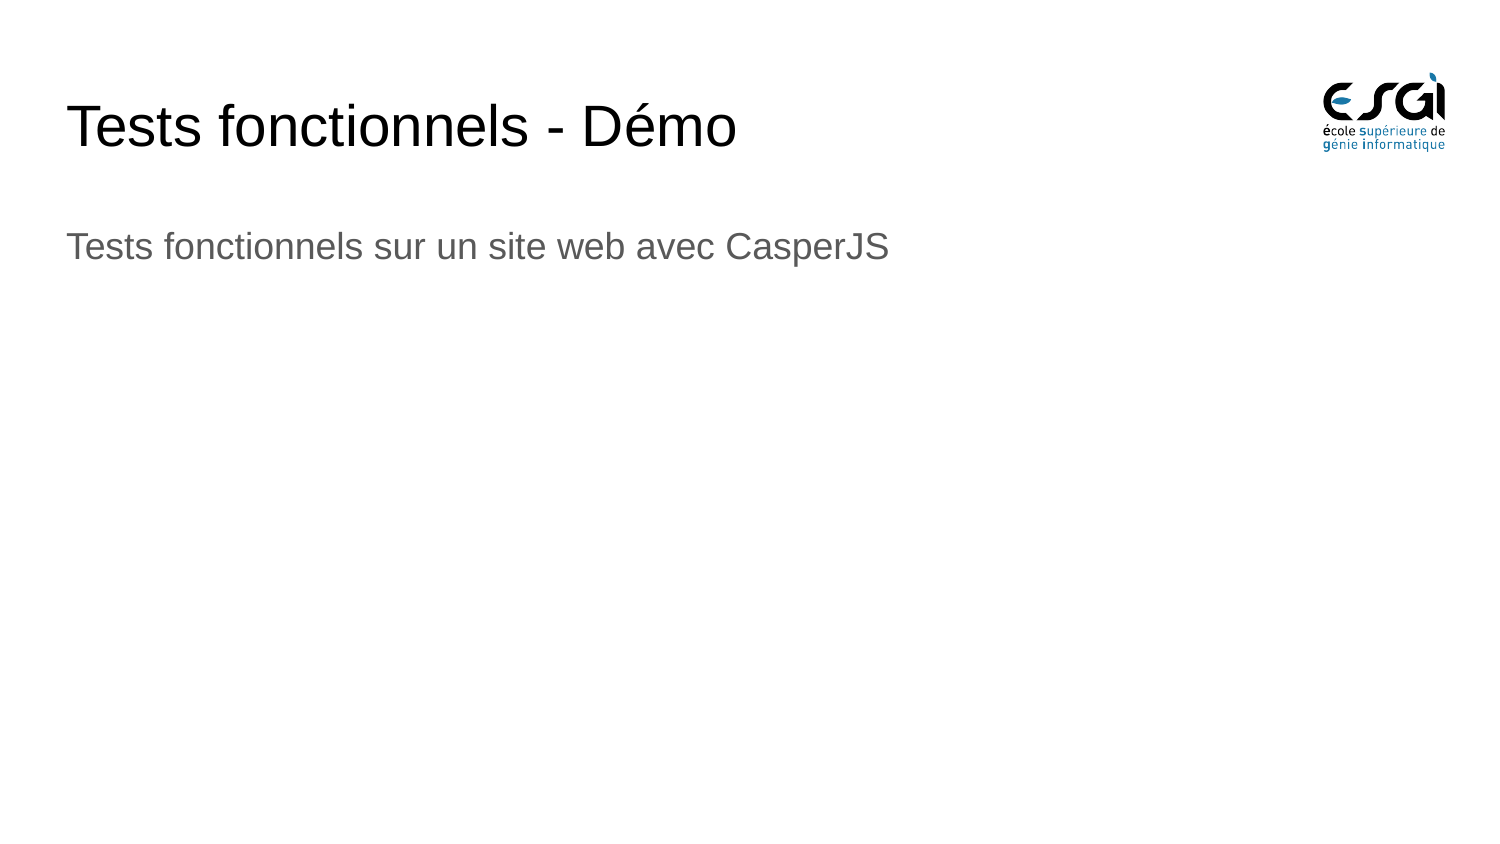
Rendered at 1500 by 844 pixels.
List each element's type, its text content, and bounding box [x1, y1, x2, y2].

title Tests fonctionnels - Démo [51, 72, 1449, 167]
list Tests fonctionnels sur un site web avec CasperJS [51, 207, 1449, 750]
picture [1319, 67, 1449, 157]
